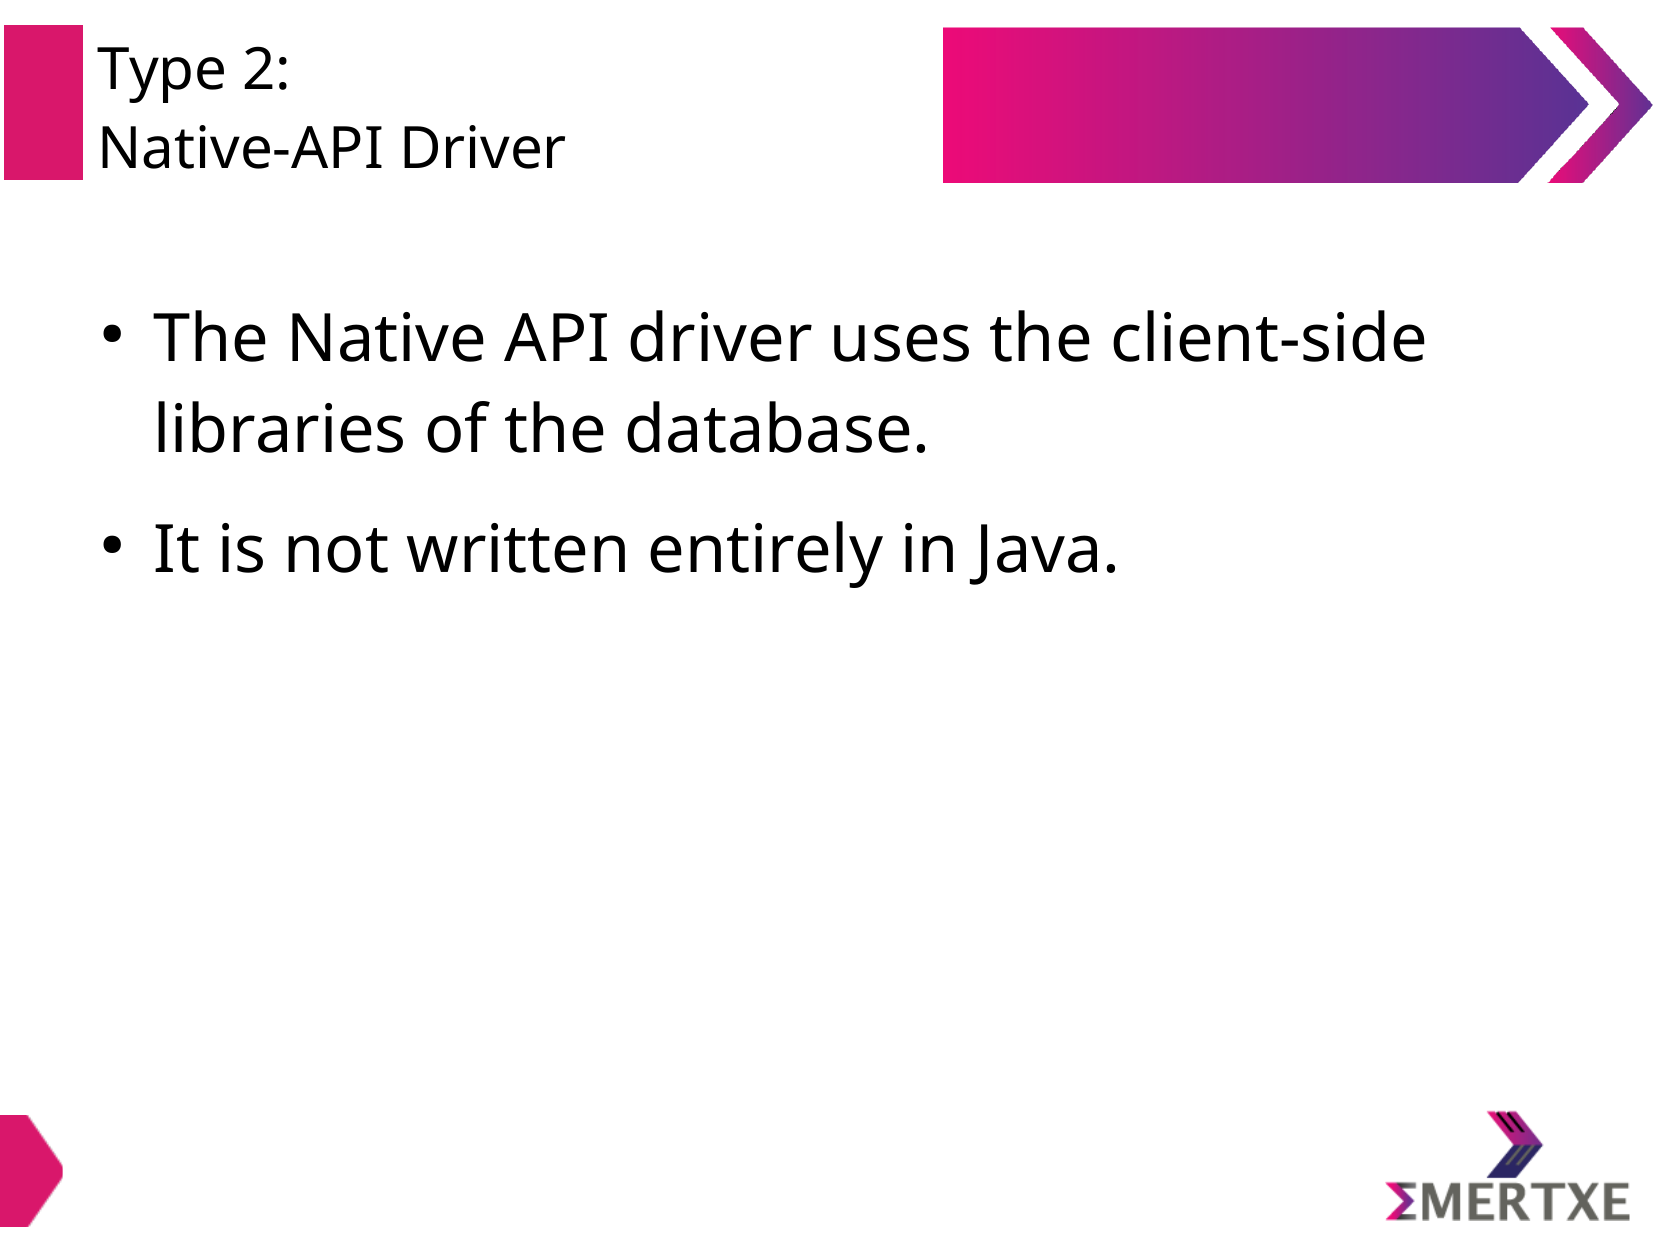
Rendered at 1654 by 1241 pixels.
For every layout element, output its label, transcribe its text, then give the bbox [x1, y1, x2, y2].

picture [1385, 1107, 1631, 1221]
list The Native API driver uses the client-side libraries of the database. It is not written entirely in Java. [82, 290, 1571, 1010]
title Type 2: Native-API Driver [26, 0, 1516, 243]
picture [1516, 27, 1653, 183]
